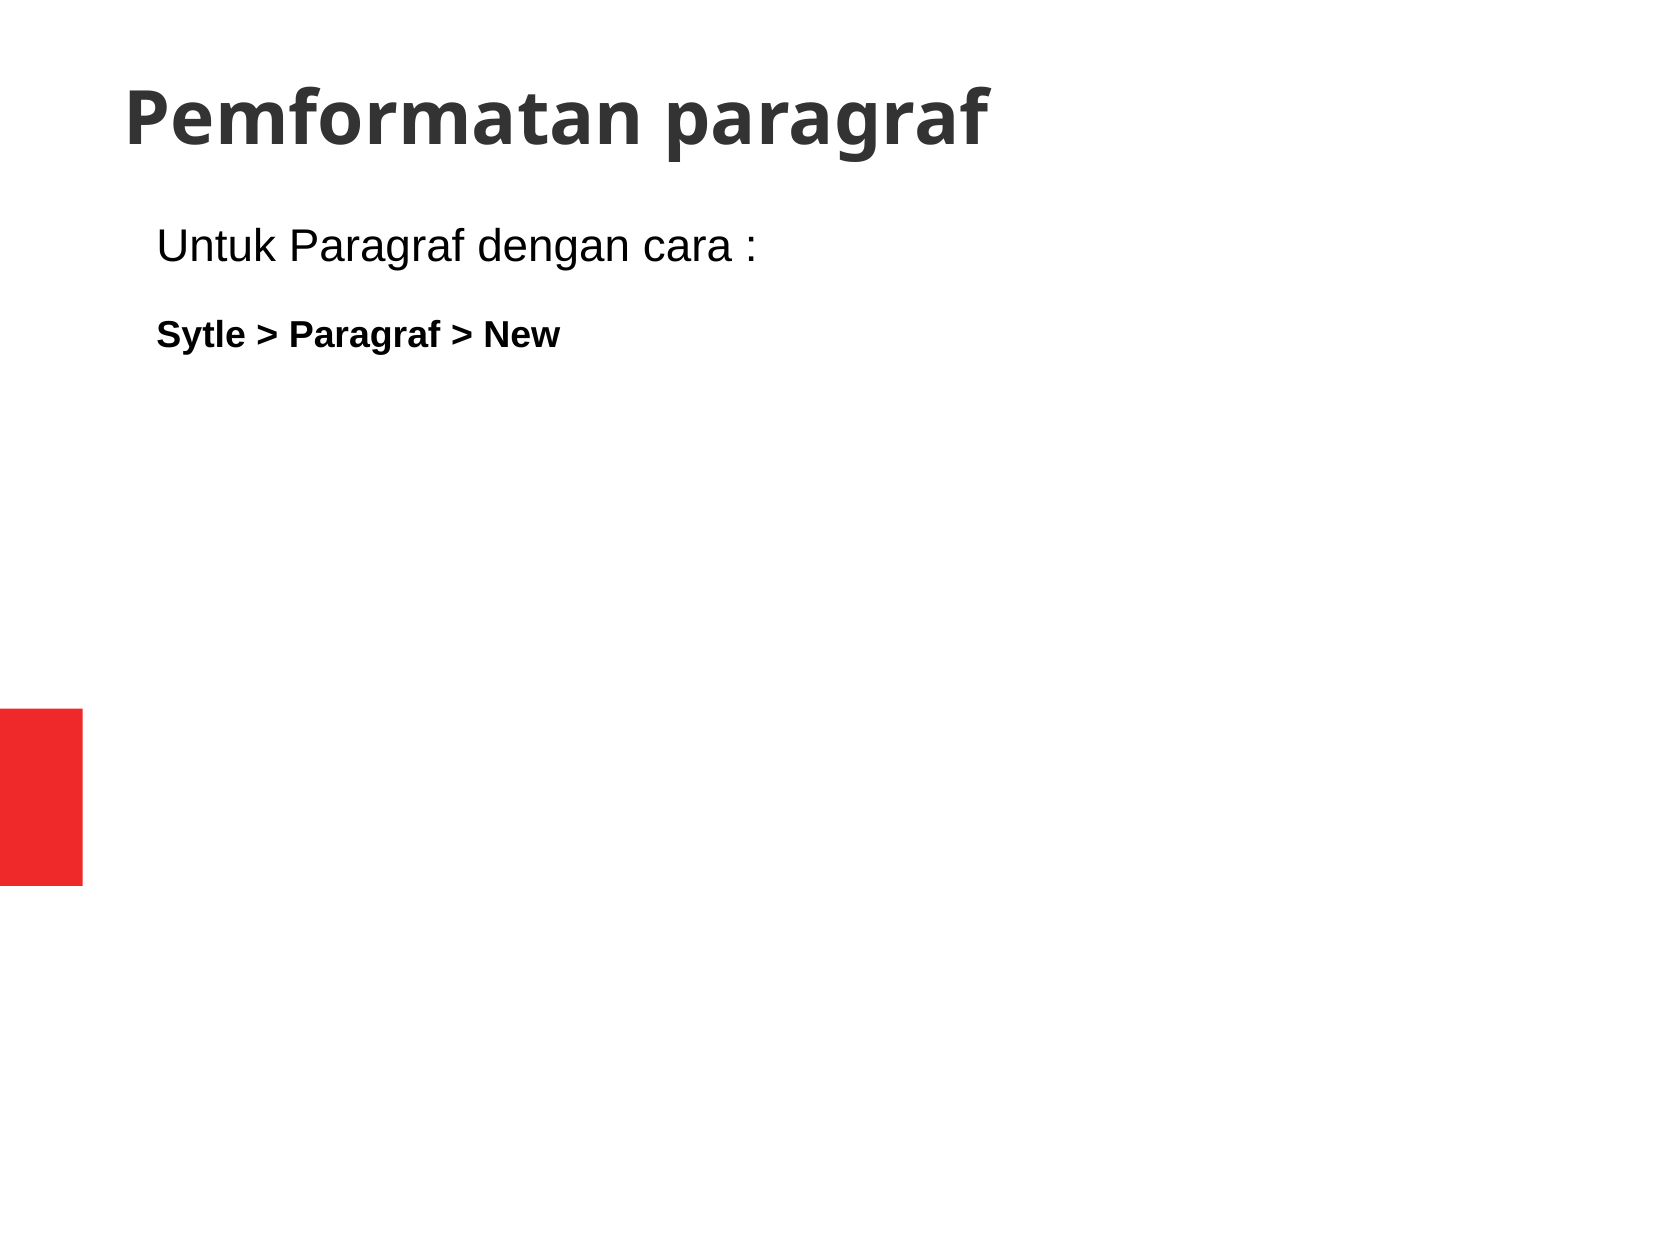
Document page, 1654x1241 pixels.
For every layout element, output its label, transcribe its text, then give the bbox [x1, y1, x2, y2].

title Pemformatan paragraf [124, 31, 1542, 200]
text_box Untuk Paragraf dengan cara : Sytle > Paragraf > New [141, 212, 1531, 363]
